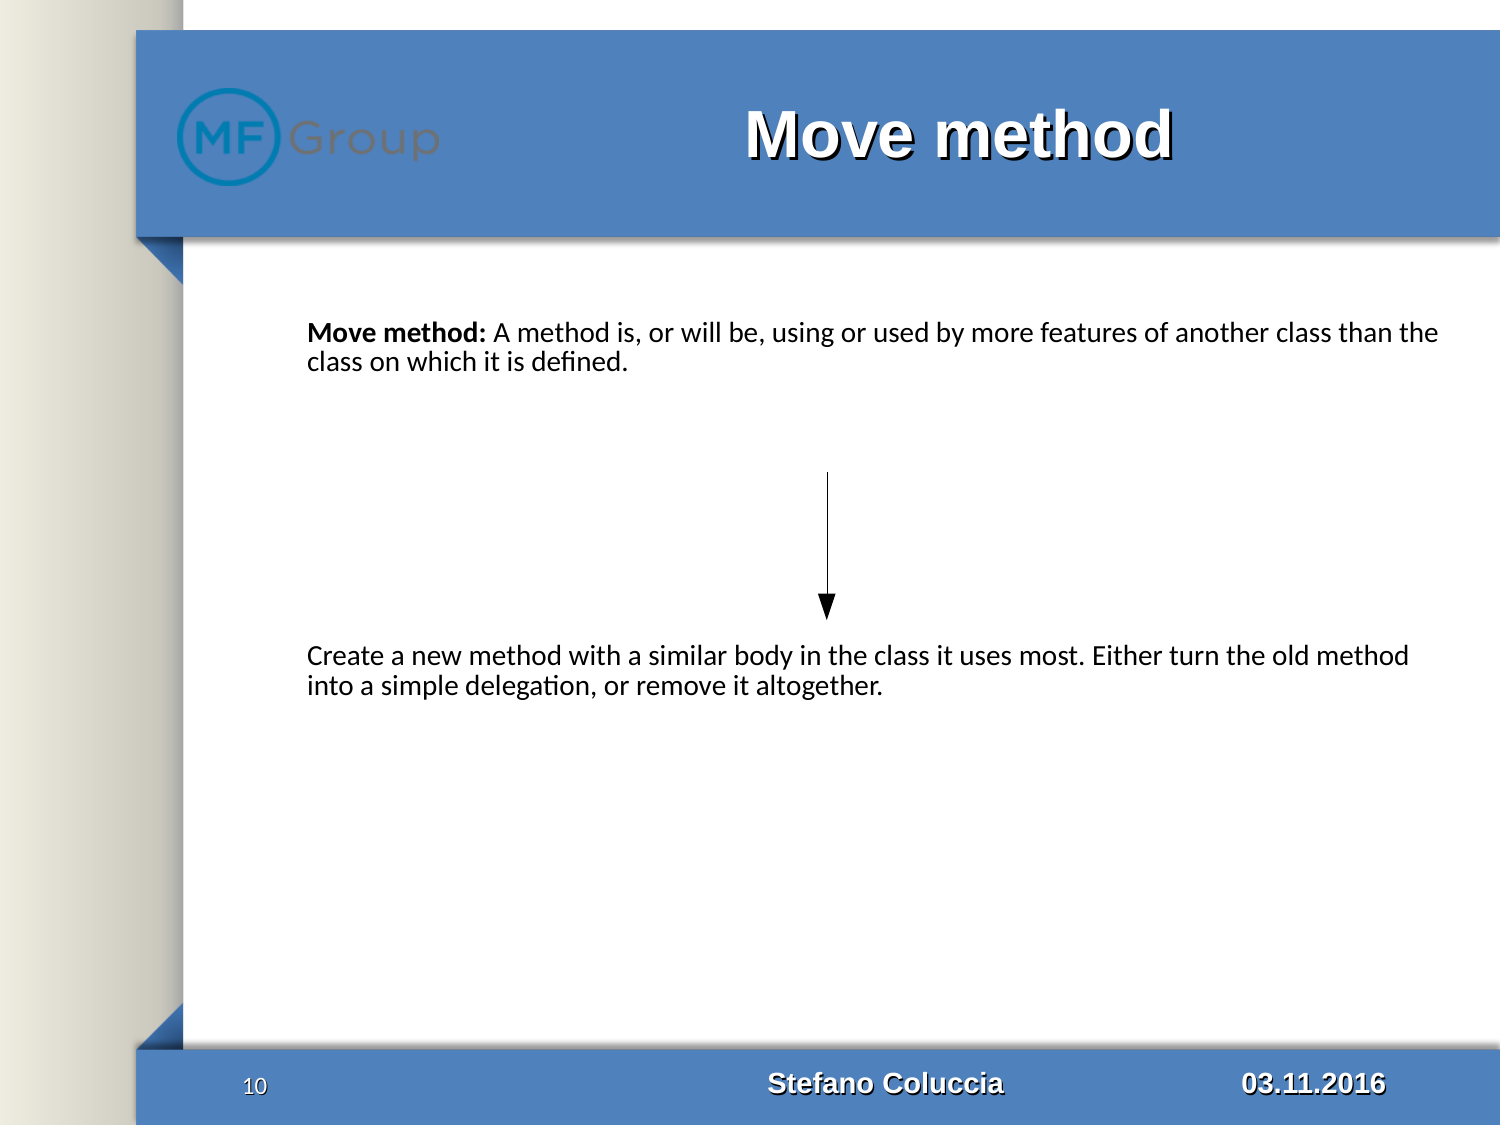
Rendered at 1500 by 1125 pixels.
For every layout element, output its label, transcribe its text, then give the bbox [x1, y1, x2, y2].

title Stefano Coluccia [738, 1062, 1034, 1105]
title Move method [472, 57, 1447, 211]
list Move method: A method is, or will be, using or used by more features of another class than the class on which it is defined. Create a new method with a similar body in the class it uses most. Either turn the old method into a simple delegation, or remove it altogether. [236, 261, 1453, 975]
picture [0, 0, 1500, 1125]
title 03.11.2016 [1151, 1062, 1477, 1105]
